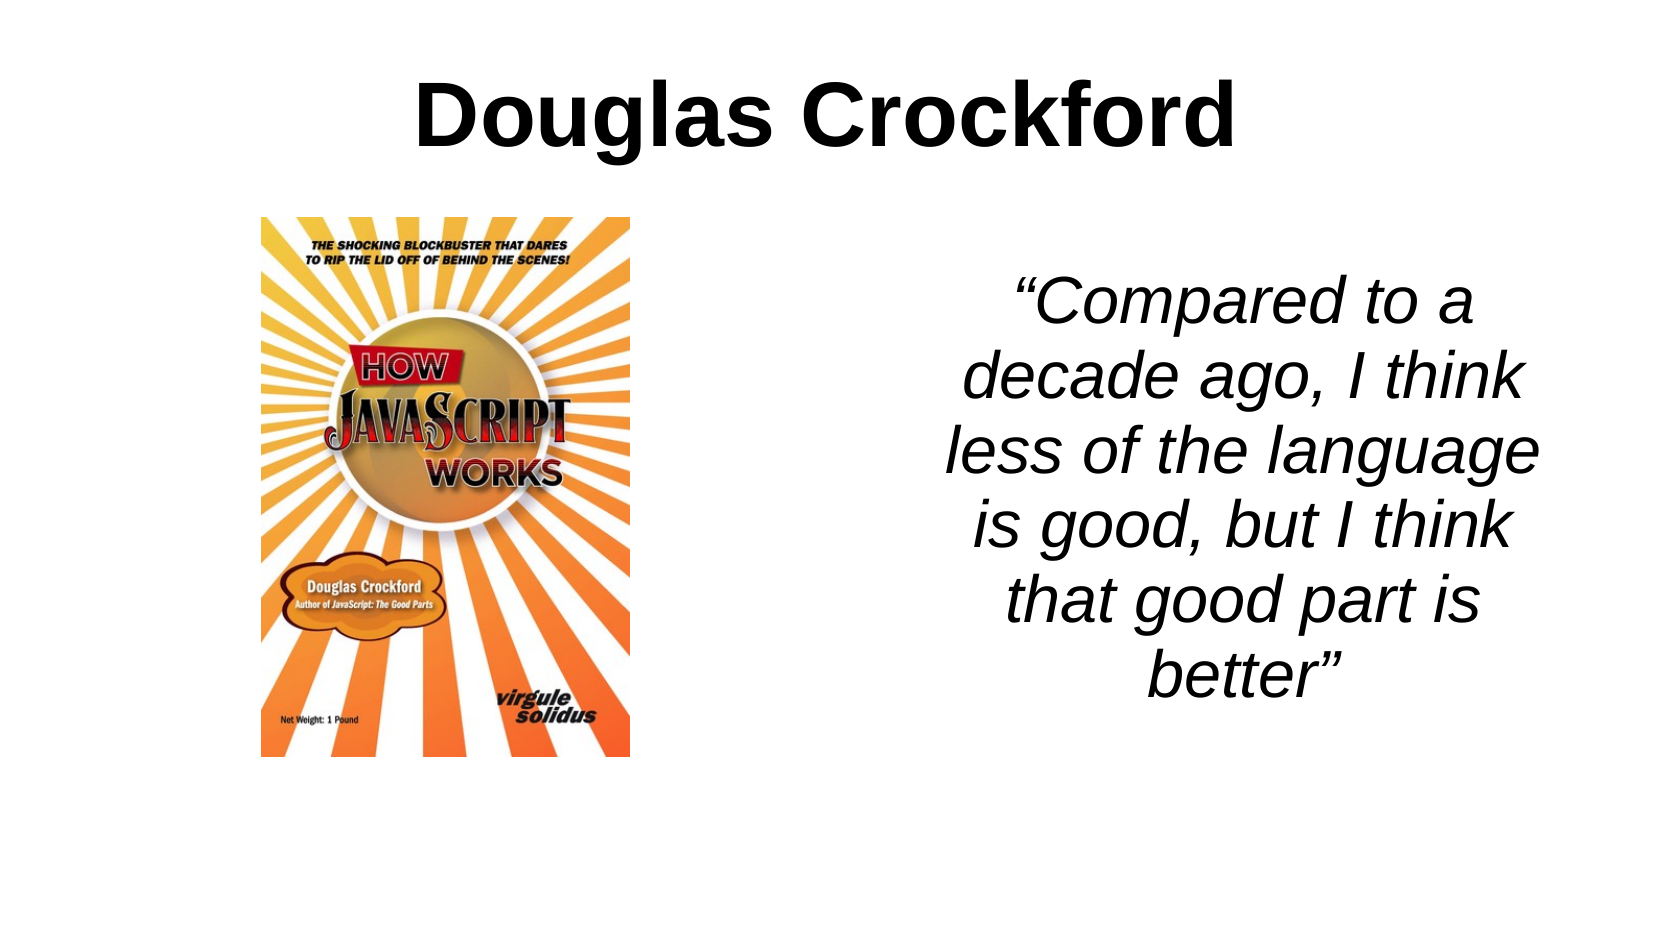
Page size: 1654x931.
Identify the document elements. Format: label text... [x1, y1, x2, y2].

picture [261, 217, 630, 758]
list “Compared to a decade ago, I think less of the language is good, but I think that good part is better” [845, 217, 1572, 758]
title Douglas Crockford [82, 37, 1571, 193]
